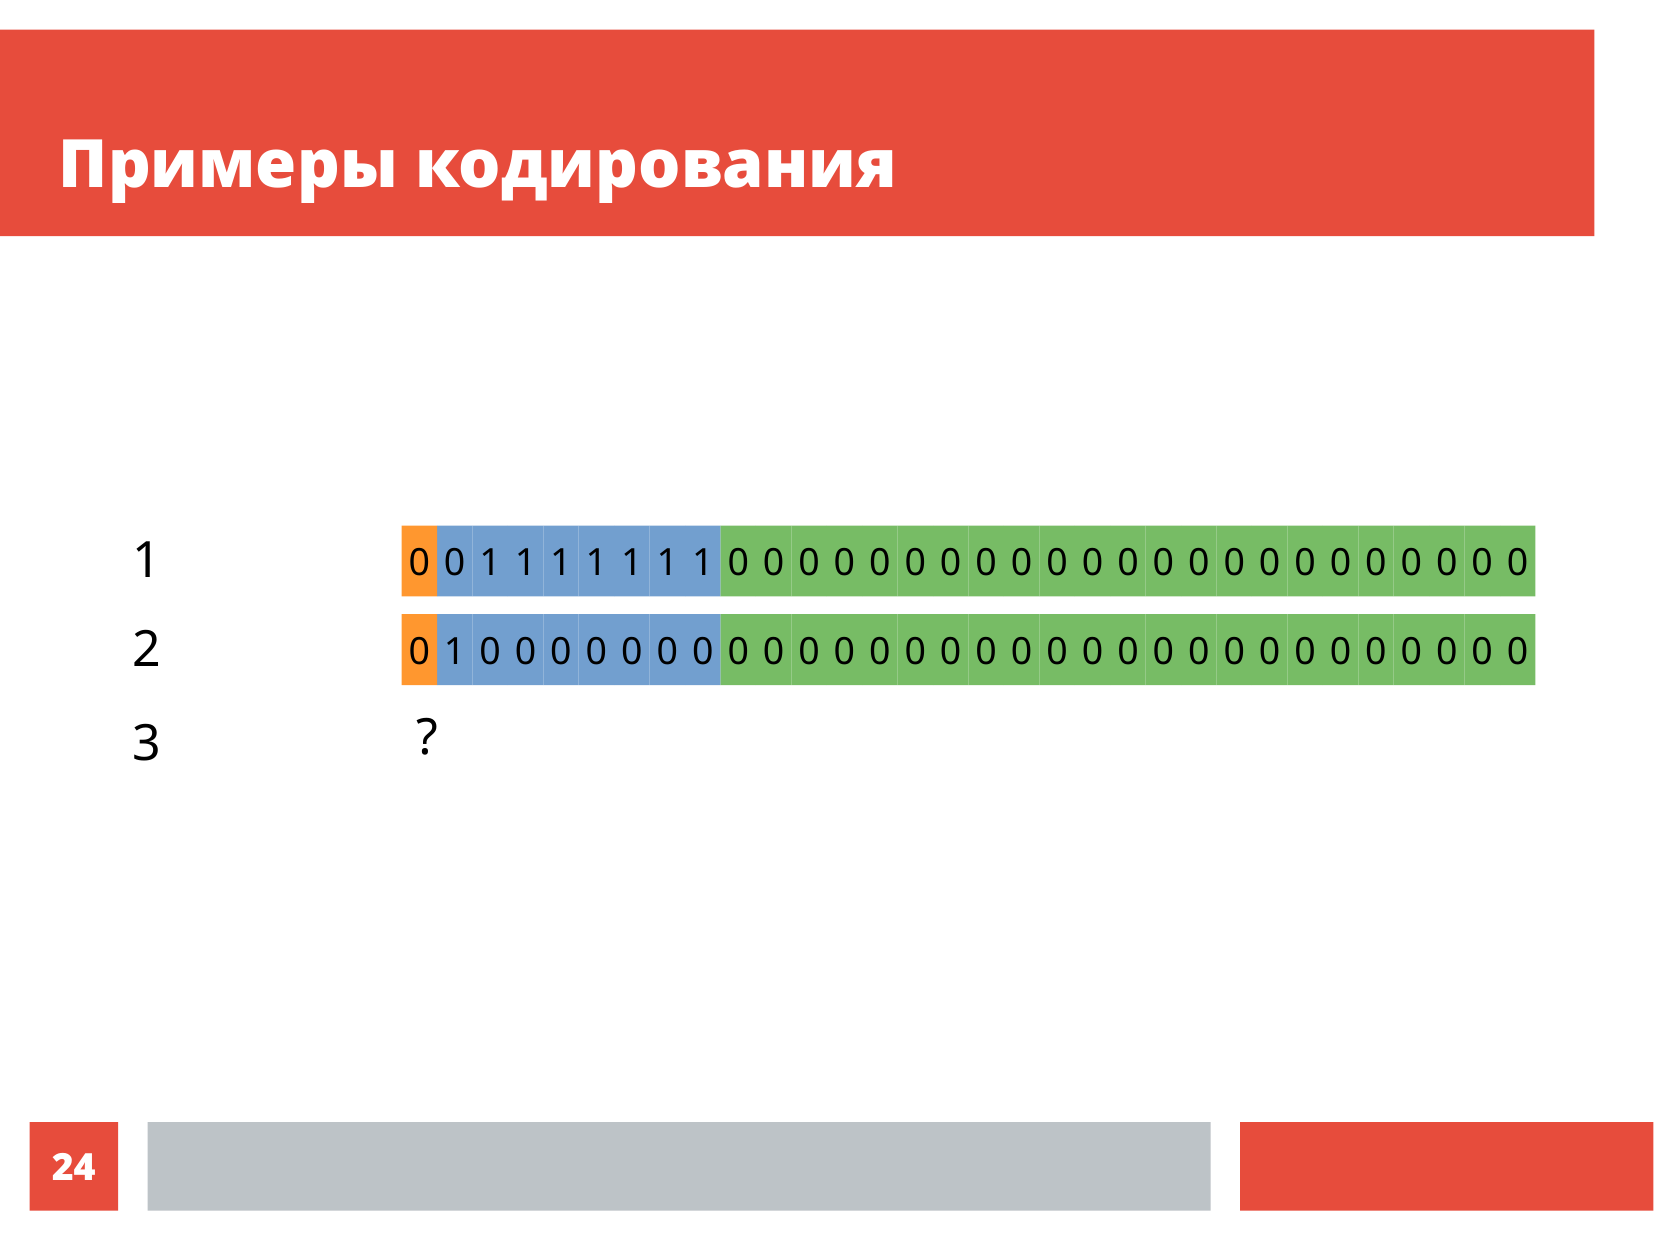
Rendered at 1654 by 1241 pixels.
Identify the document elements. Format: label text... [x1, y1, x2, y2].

text_box 0 [1322, 614, 1358, 686]
text_box 0 [401, 614, 438, 686]
text_box 0 [1464, 525, 1500, 597]
text_box 0 [862, 614, 897, 686]
text_box 0 [1393, 525, 1429, 597]
text_box 0 [1039, 614, 1074, 686]
text_box 0 [755, 525, 791, 597]
text_box 0 [649, 614, 685, 686]
text_box 0 [507, 614, 543, 686]
text_box 0 [897, 525, 933, 597]
text_box 0 [755, 614, 791, 686]
text_box 0 [721, 614, 755, 686]
text_box 0 [968, 525, 1003, 597]
text_box ? [401, 702, 686, 768]
text_box 1 [685, 525, 721, 597]
text_box 0 [1251, 525, 1287, 597]
text_box 1 [649, 525, 685, 597]
text_box 0 [826, 614, 862, 686]
text_box 0 [933, 614, 968, 686]
text_box 0 [1500, 525, 1536, 597]
text_box 0 [968, 614, 1003, 686]
text_box 1 [438, 614, 472, 686]
text_box 0 [1181, 614, 1216, 686]
text_box 0 [578, 614, 614, 686]
text_box 0 [897, 614, 933, 686]
text_box 0 [1074, 525, 1110, 597]
text_box 1 [472, 525, 507, 597]
text_box 3 [118, 708, 402, 774]
text_box 0 [1500, 614, 1536, 686]
text_box 0 [1181, 525, 1216, 597]
text_box 0 [933, 525, 968, 597]
text_box 0 [1251, 614, 1287, 686]
text_box 1 [543, 525, 578, 597]
text_box 0 [1003, 525, 1039, 597]
text_box 0 [1003, 614, 1039, 686]
text_box 0 [1216, 614, 1251, 686]
text_box 0 [1429, 525, 1464, 597]
text_box 0 [1110, 525, 1145, 597]
text_box 0 [1429, 614, 1464, 686]
text_box 1 [614, 525, 649, 597]
text_box 0 [1358, 614, 1393, 686]
text_box 0 [472, 614, 507, 686]
text_box 0 [1322, 525, 1358, 597]
text_box 0 [1039, 525, 1074, 597]
text_box 1 [578, 525, 614, 597]
text_box 0 [1393, 614, 1429, 686]
text_box 0 [1145, 525, 1181, 597]
text_box 0 [685, 614, 721, 686]
text_box 0 [1464, 614, 1500, 686]
title Примеры кодирования [59, 59, 1595, 207]
text_box 0 [614, 614, 649, 686]
text_box 0 [1110, 614, 1145, 686]
text_box 0 [1074, 614, 1110, 686]
text_box 0 [1216, 525, 1251, 597]
text_box 0 [862, 525, 897, 597]
text_box 0 [826, 525, 862, 597]
text_box 1 [507, 525, 543, 597]
text_box 0 [1287, 614, 1322, 686]
text_box 0 [721, 525, 755, 597]
text_box 0 [1145, 614, 1181, 686]
text_box 0 [401, 525, 438, 597]
text_box 0 [791, 614, 826, 686]
text_box 2 [118, 614, 402, 680]
text_box 0 [1358, 525, 1393, 597]
text_box 0 [543, 614, 578, 686]
text_box 0 [438, 525, 472, 597]
text_box 0 [791, 525, 826, 597]
text_box 0 [1287, 525, 1322, 597]
text_box 1 [118, 525, 402, 591]
